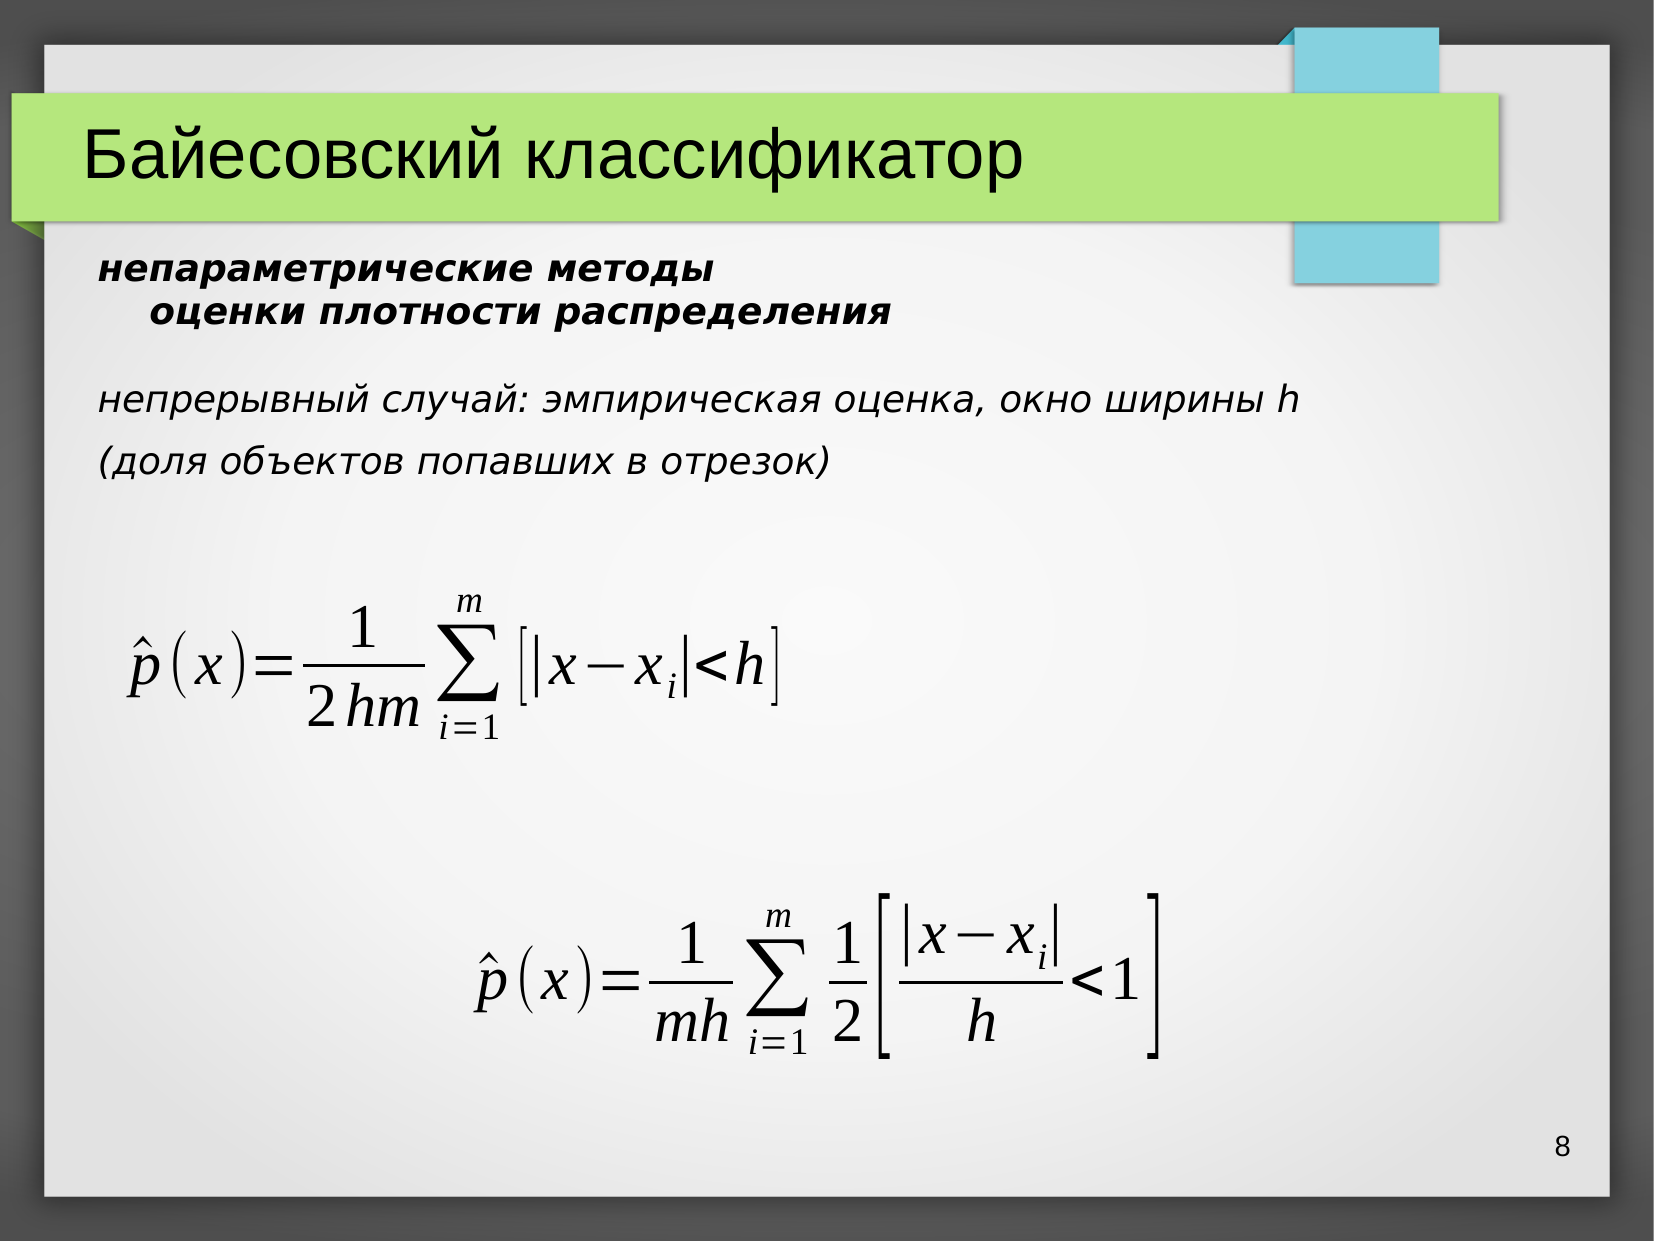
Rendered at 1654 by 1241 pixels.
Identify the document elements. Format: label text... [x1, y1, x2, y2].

picture [0, 0, 1654, 1241]
chart [465, 891, 1170, 1063]
text_box непараметрические методы оценки плотности распределения непрерывный случай: эмпирическая оценка, окно ширины h (доля объектов попавших в отрезок) [82, 239, 1347, 520]
title Байесовский классификатор [82, 94, 1264, 213]
chart [118, 578, 788, 748]
